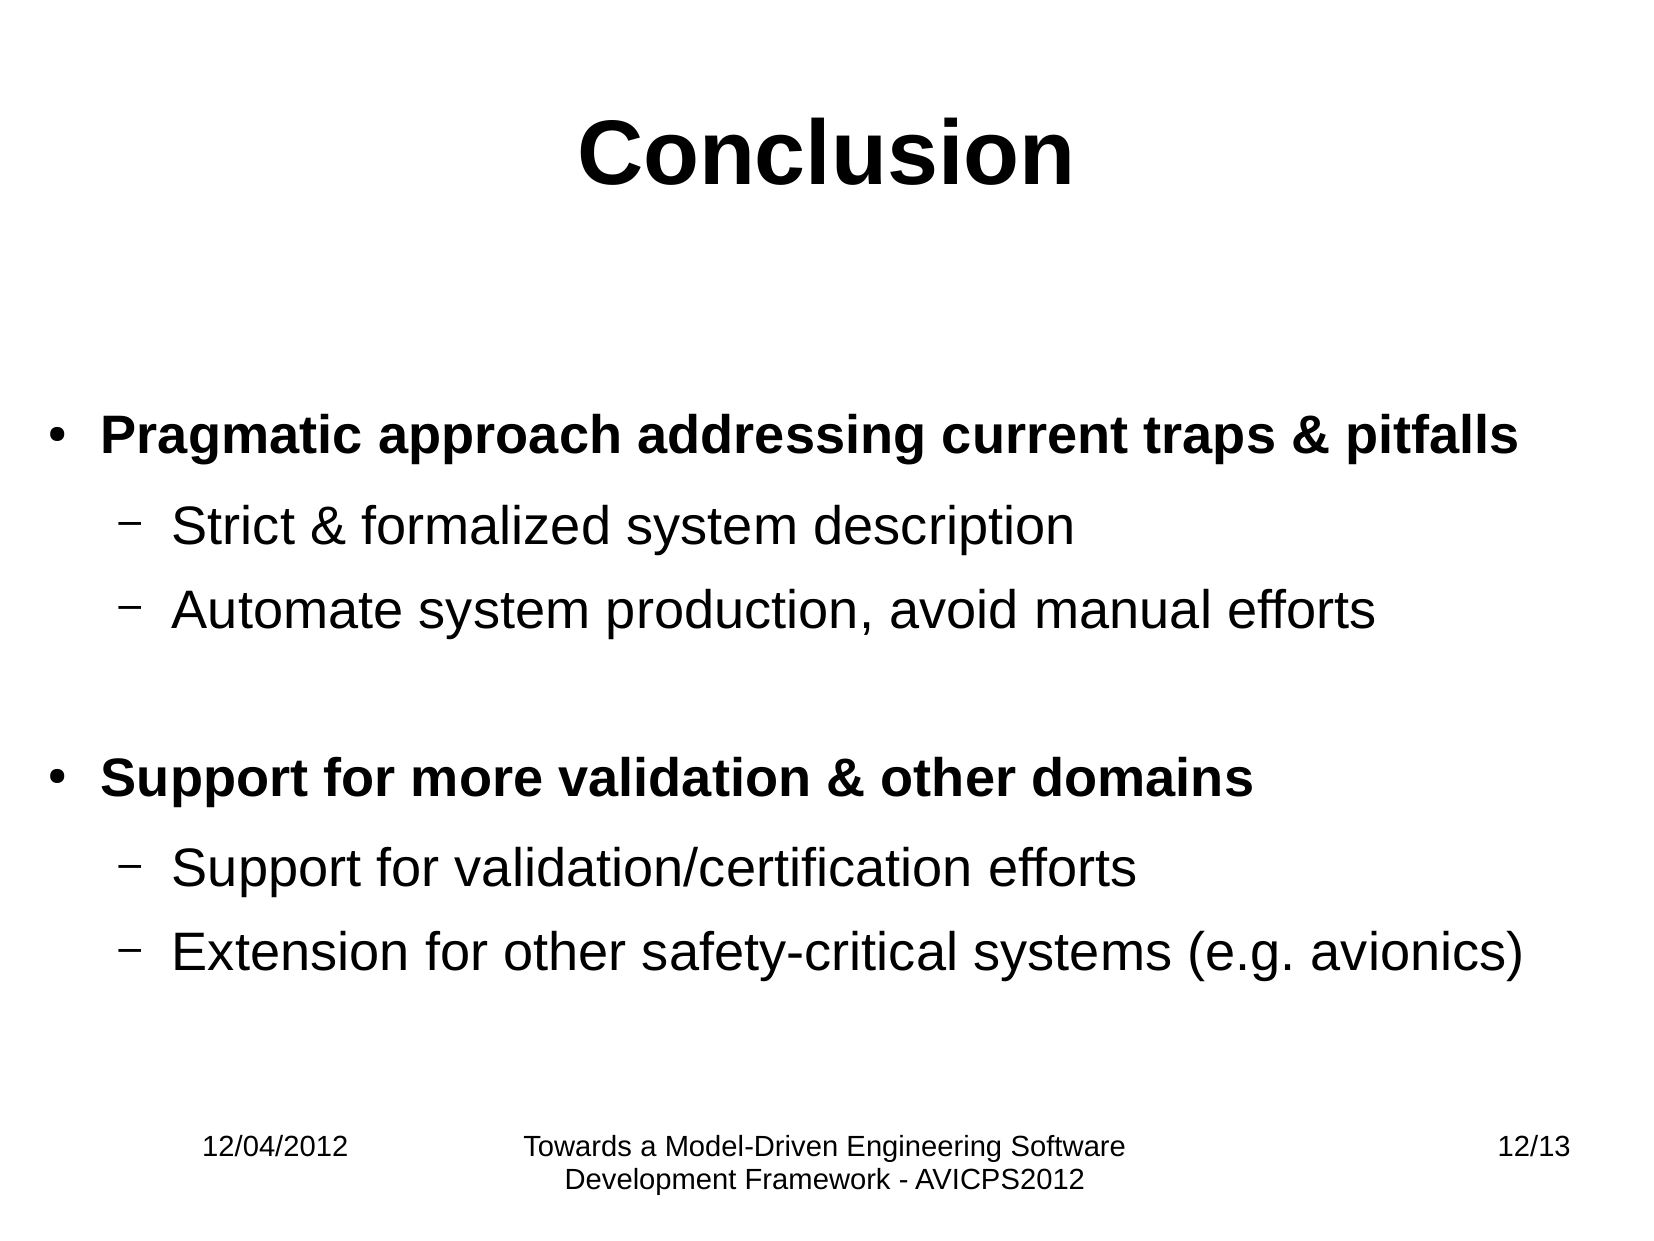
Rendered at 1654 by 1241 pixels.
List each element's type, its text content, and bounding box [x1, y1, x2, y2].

title Conclusion [82, 49, 1571, 257]
list Pragmatic approach addressing current traps & pitfalls Strict & formalized system description Automate system production, avoid manual efforts Support for more validation & other domains Support for validation/certification efforts Extension for other safety-critical systems (e.g. avionics) [29, 405, 1654, 1171]
